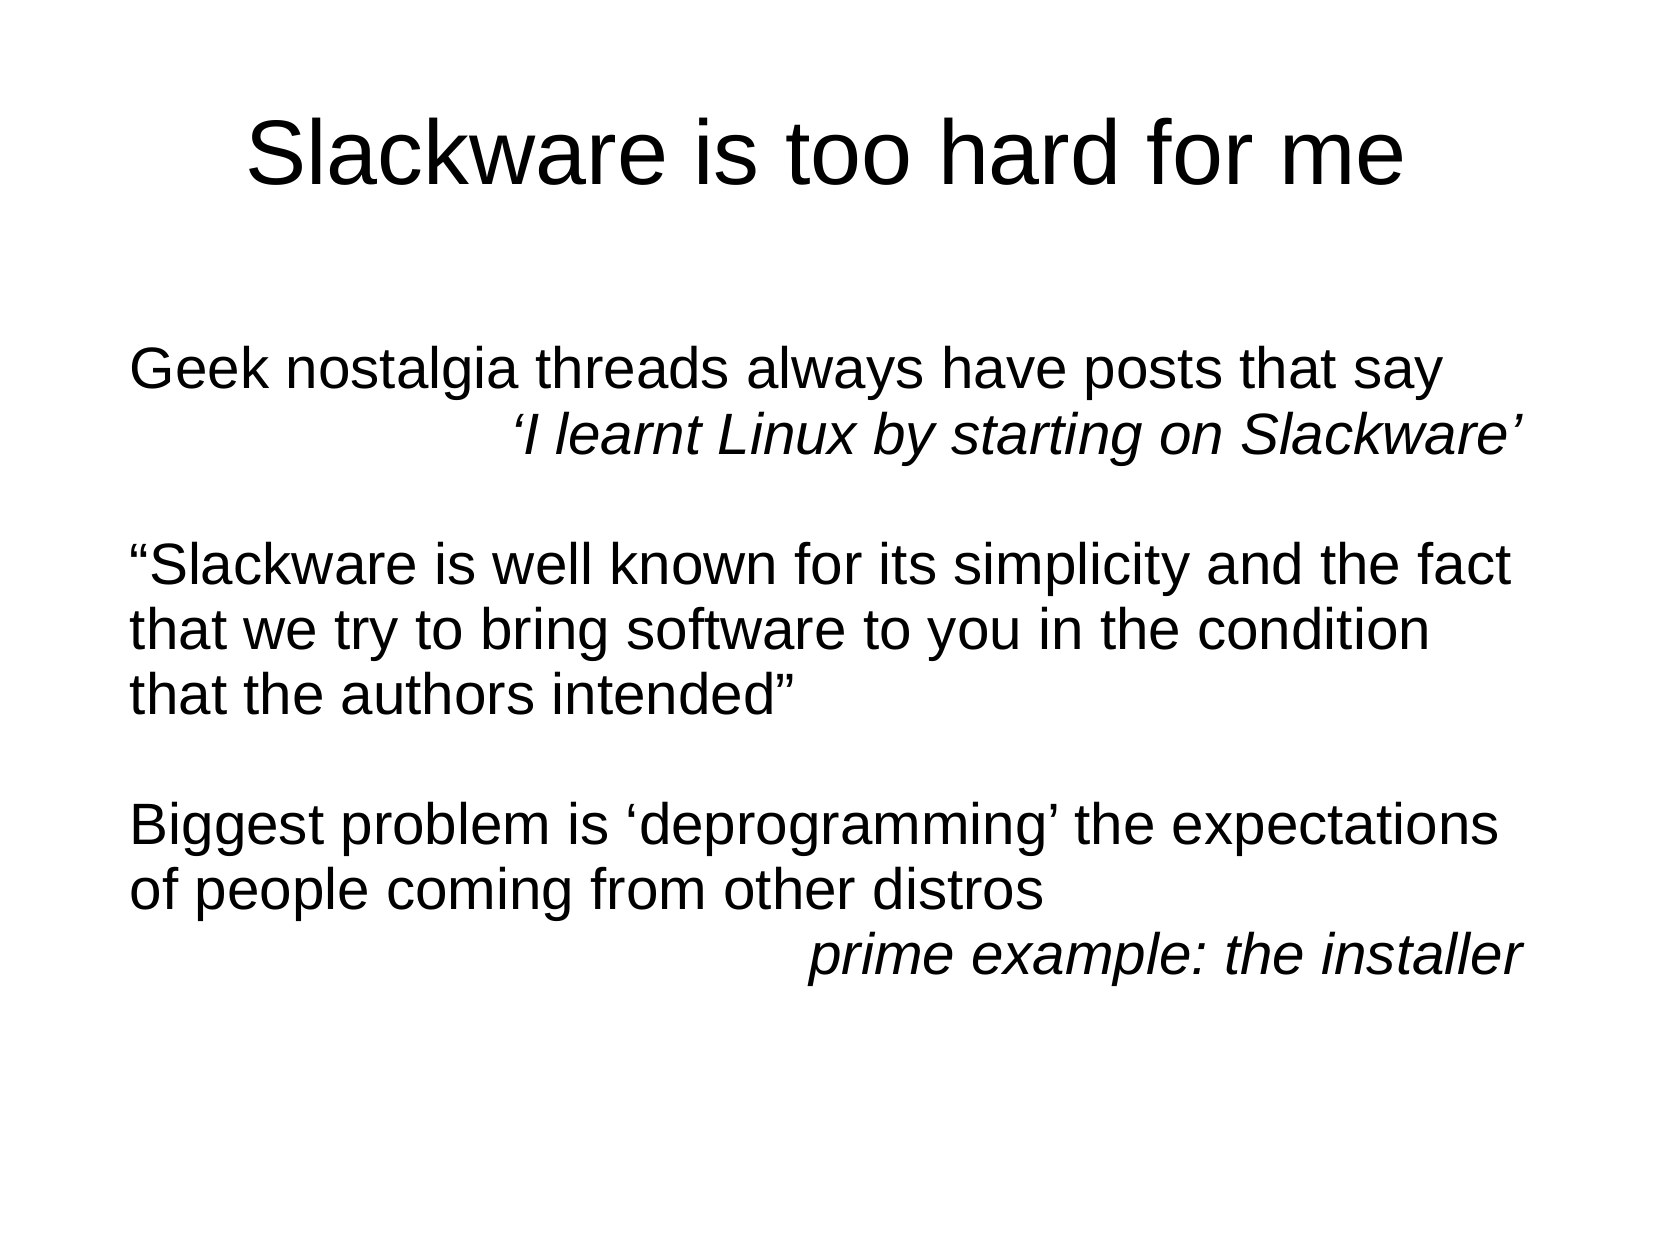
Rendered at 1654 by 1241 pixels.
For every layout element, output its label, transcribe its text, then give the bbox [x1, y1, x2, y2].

text_box Geek nostalgia threads always have posts that say ‘I learnt Linux by starting on Slackware’ “Slackware is well known for its simplicity and the fact that we try to bring software to you in the condition that the authors intended” Biggest problem is ‘deprogramming’ the expectations of people coming from other distros prime example: the installer [129, 271, 1524, 1052]
title Slackware is too hard for me [82, 49, 1571, 257]
